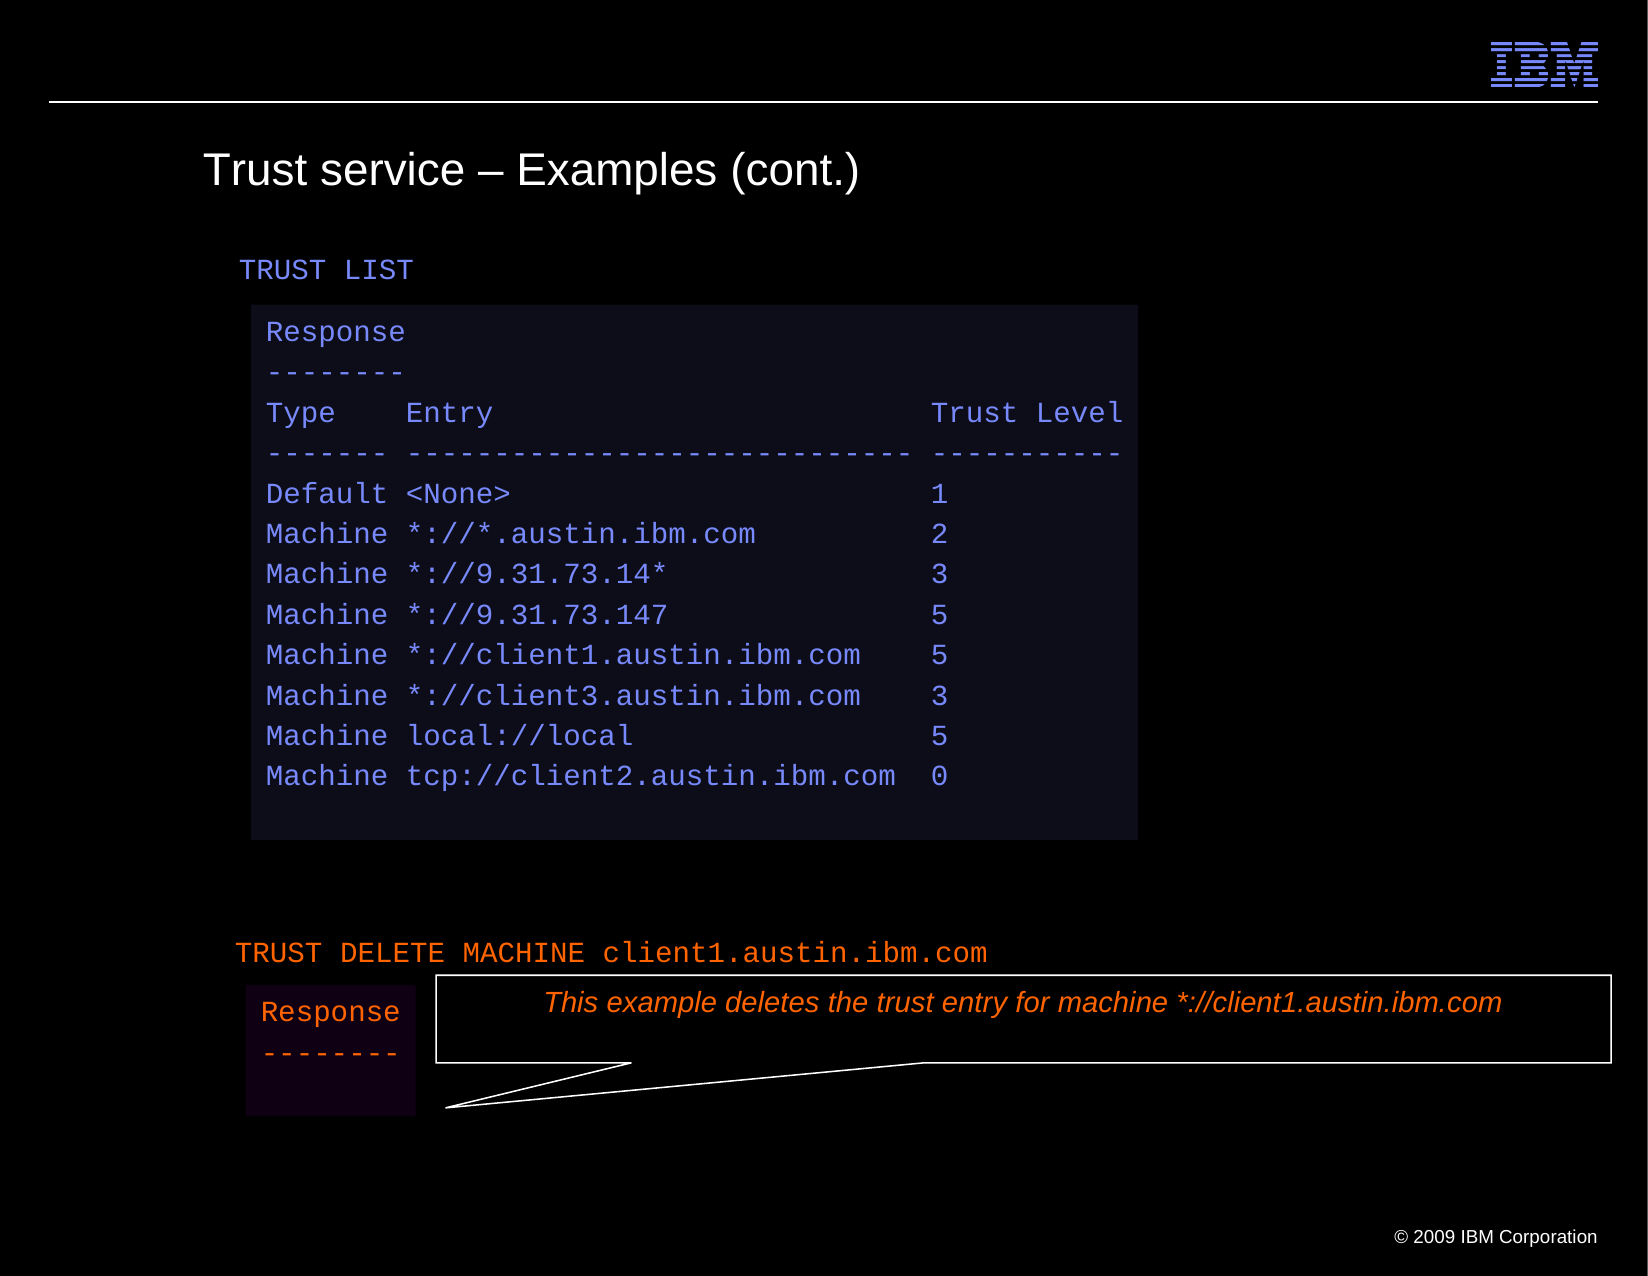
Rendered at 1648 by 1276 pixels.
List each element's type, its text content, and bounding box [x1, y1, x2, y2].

title Trust service – Examples (cont.) [186, 137, 1648, 231]
text_box Response -------- Type Entry Trust Level ------- ----------------------------- ----------- Default <None> 1 Machine *://*.austin.ibm.com 2 Machine *://9.31.73.14* 3 Machine *://9.31.73.147 5 Machine *://client1.austin.ibm.com 5 Machine *://client3.austin.ibm.com 3 Machine local://local 5 Machine tcp://client2.austin.ibm.com 0 [251, 304, 1139, 840]
text_box TRUST DELETE MACHINE client1.austin.ibm.com [220, 925, 1003, 976]
text_box TRUST LIST [239, 250, 1648, 286]
text_box Response -------- [246, 984, 416, 1117]
text_box This example deletes the trust entry for machine *://client1.austin.ibm.com [436, 975, 1612, 1108]
picture [1491, 42, 1598, 87]
